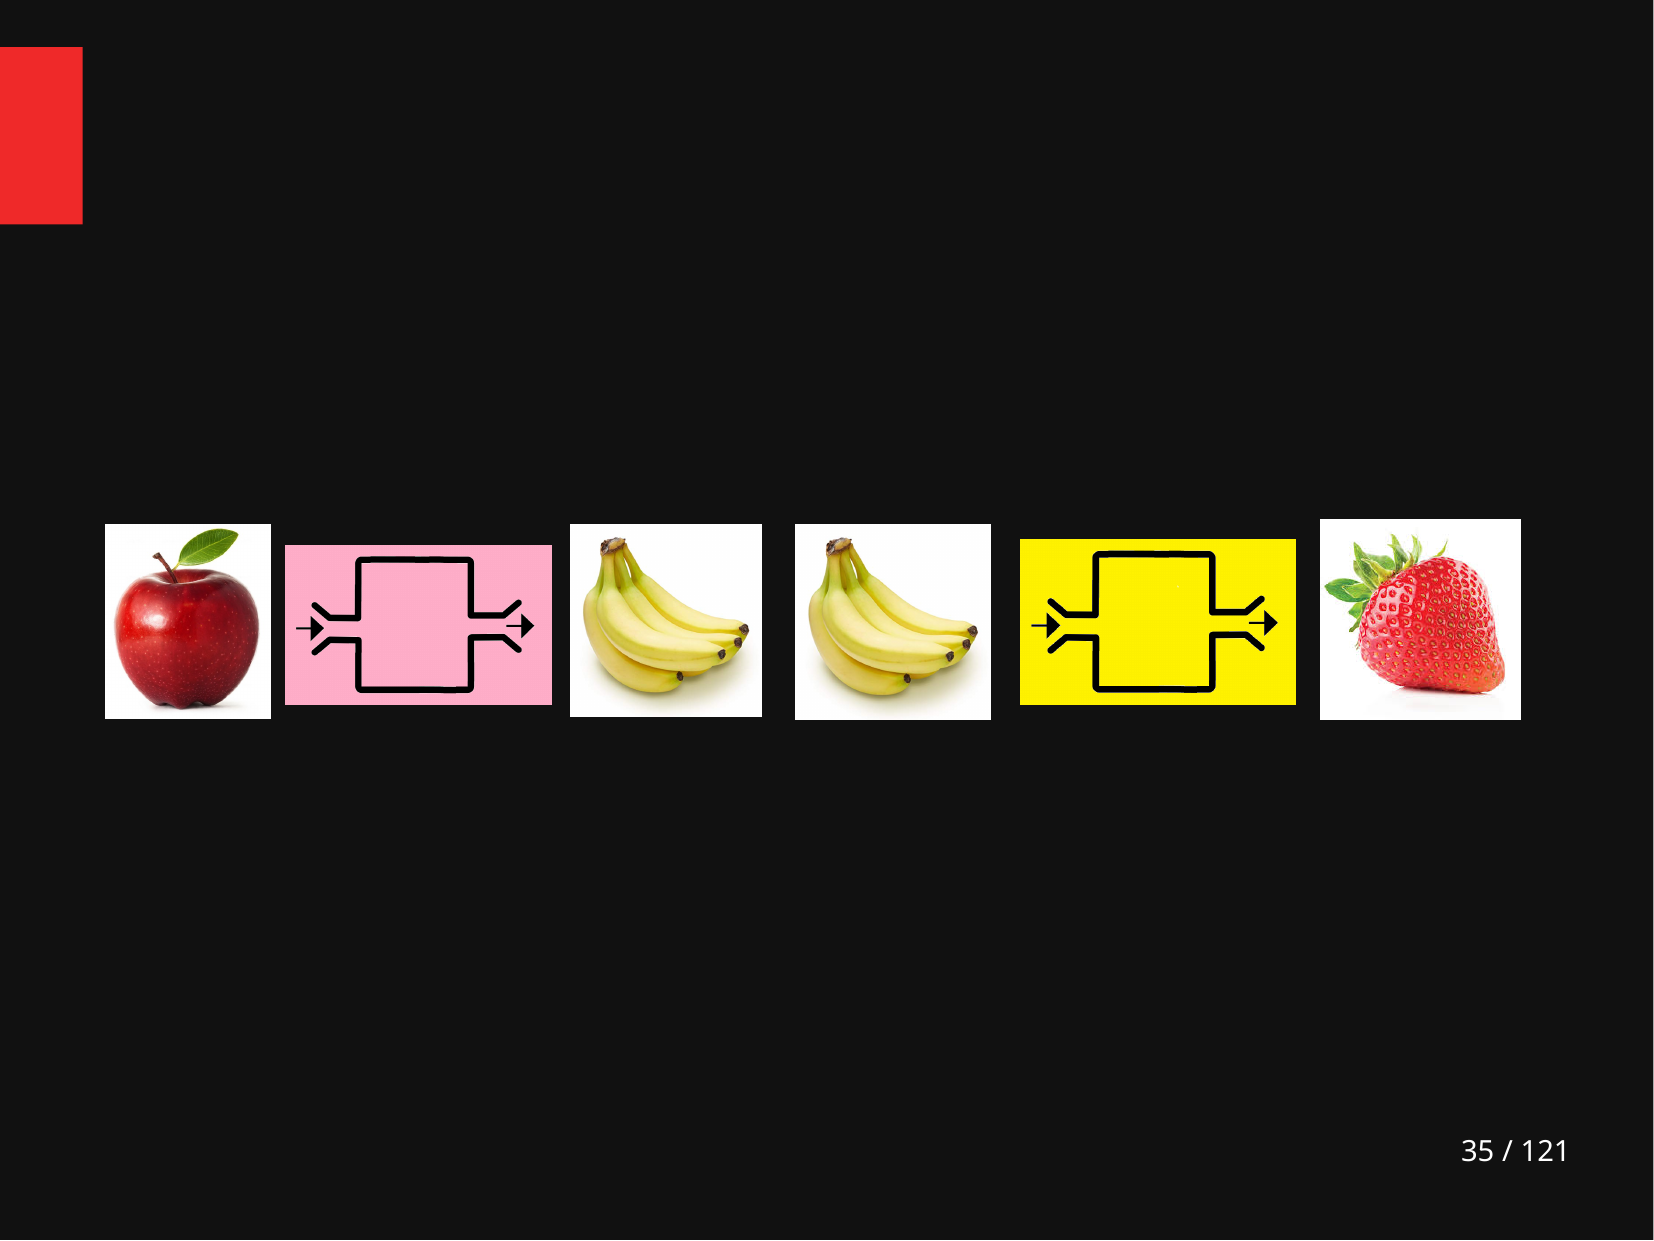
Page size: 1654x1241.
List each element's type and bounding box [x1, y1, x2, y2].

picture [1320, 519, 1521, 721]
picture [795, 524, 991, 721]
picture [105, 524, 271, 719]
picture [1020, 539, 1296, 706]
picture [570, 524, 762, 717]
picture [285, 545, 552, 706]
